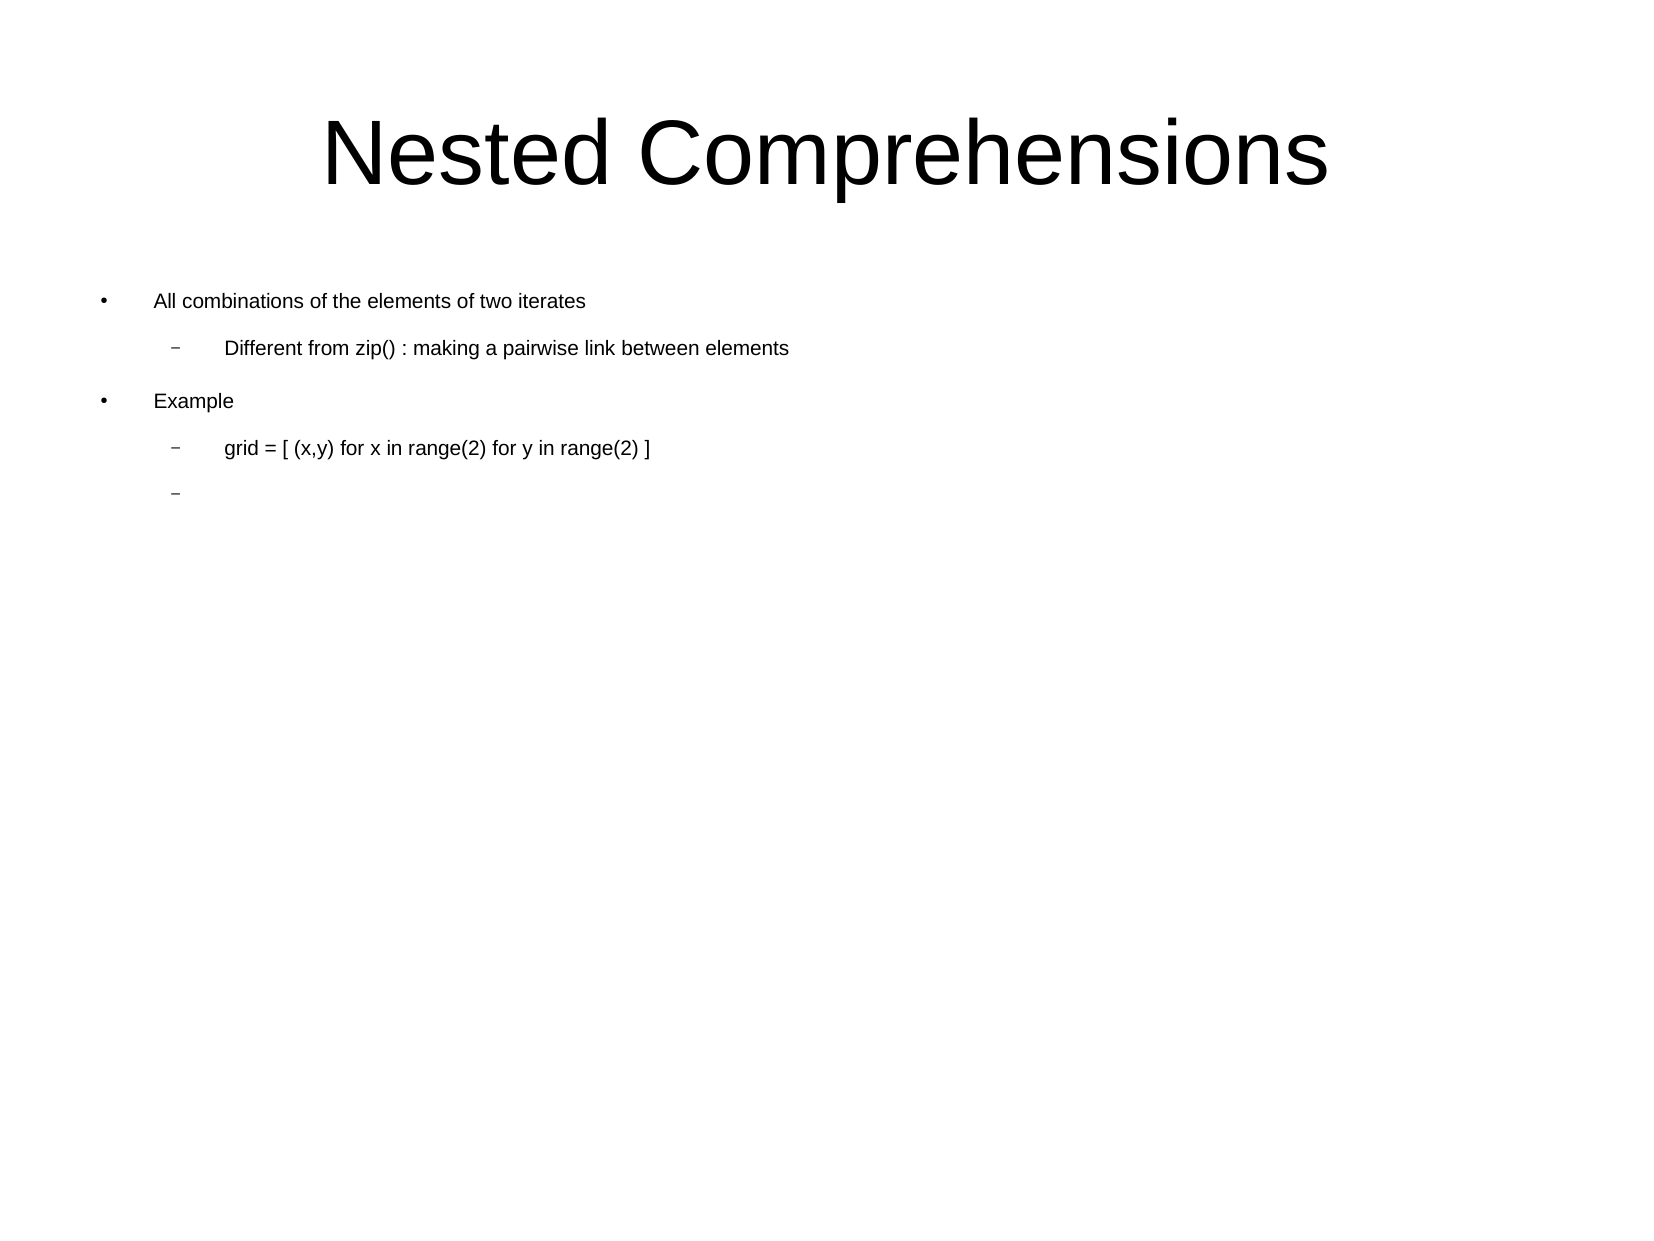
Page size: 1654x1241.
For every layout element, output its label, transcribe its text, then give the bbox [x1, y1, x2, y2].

list All combinations of the elements of two iterates Different from zip() : making a pairwise link between elements Example grid = [ (x,y) for x in range(2) for y in range(2) ] [82, 290, 1583, 1229]
title Nested Comprehensions [82, 49, 1571, 257]
